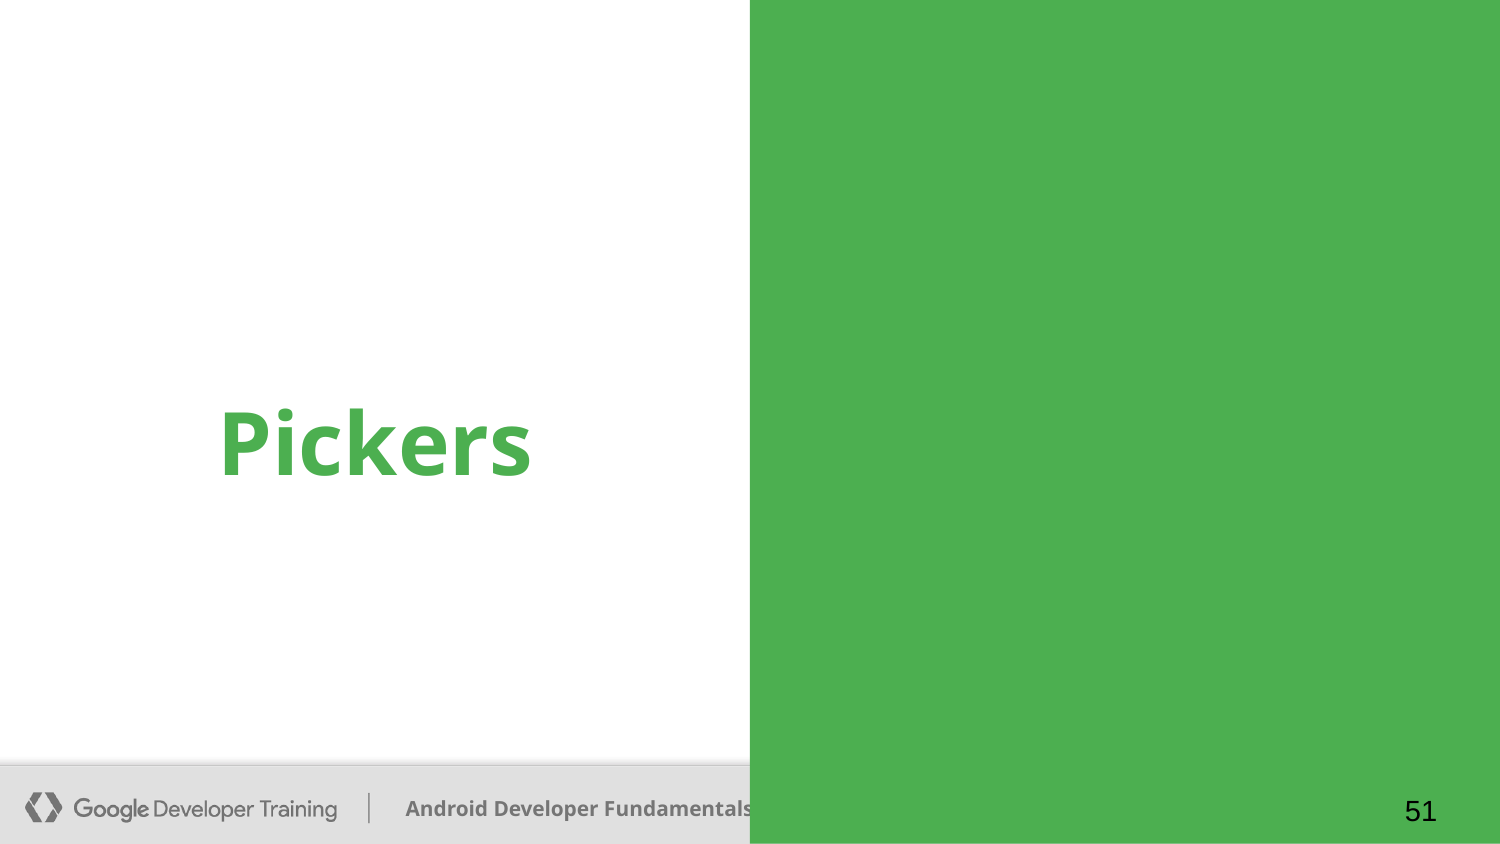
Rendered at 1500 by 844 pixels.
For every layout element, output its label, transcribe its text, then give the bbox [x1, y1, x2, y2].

title Pickers [43, 264, 708, 508]
slide_number <number> [1389, 777, 1480, 842]
picture [0, 0, 749, 844]
